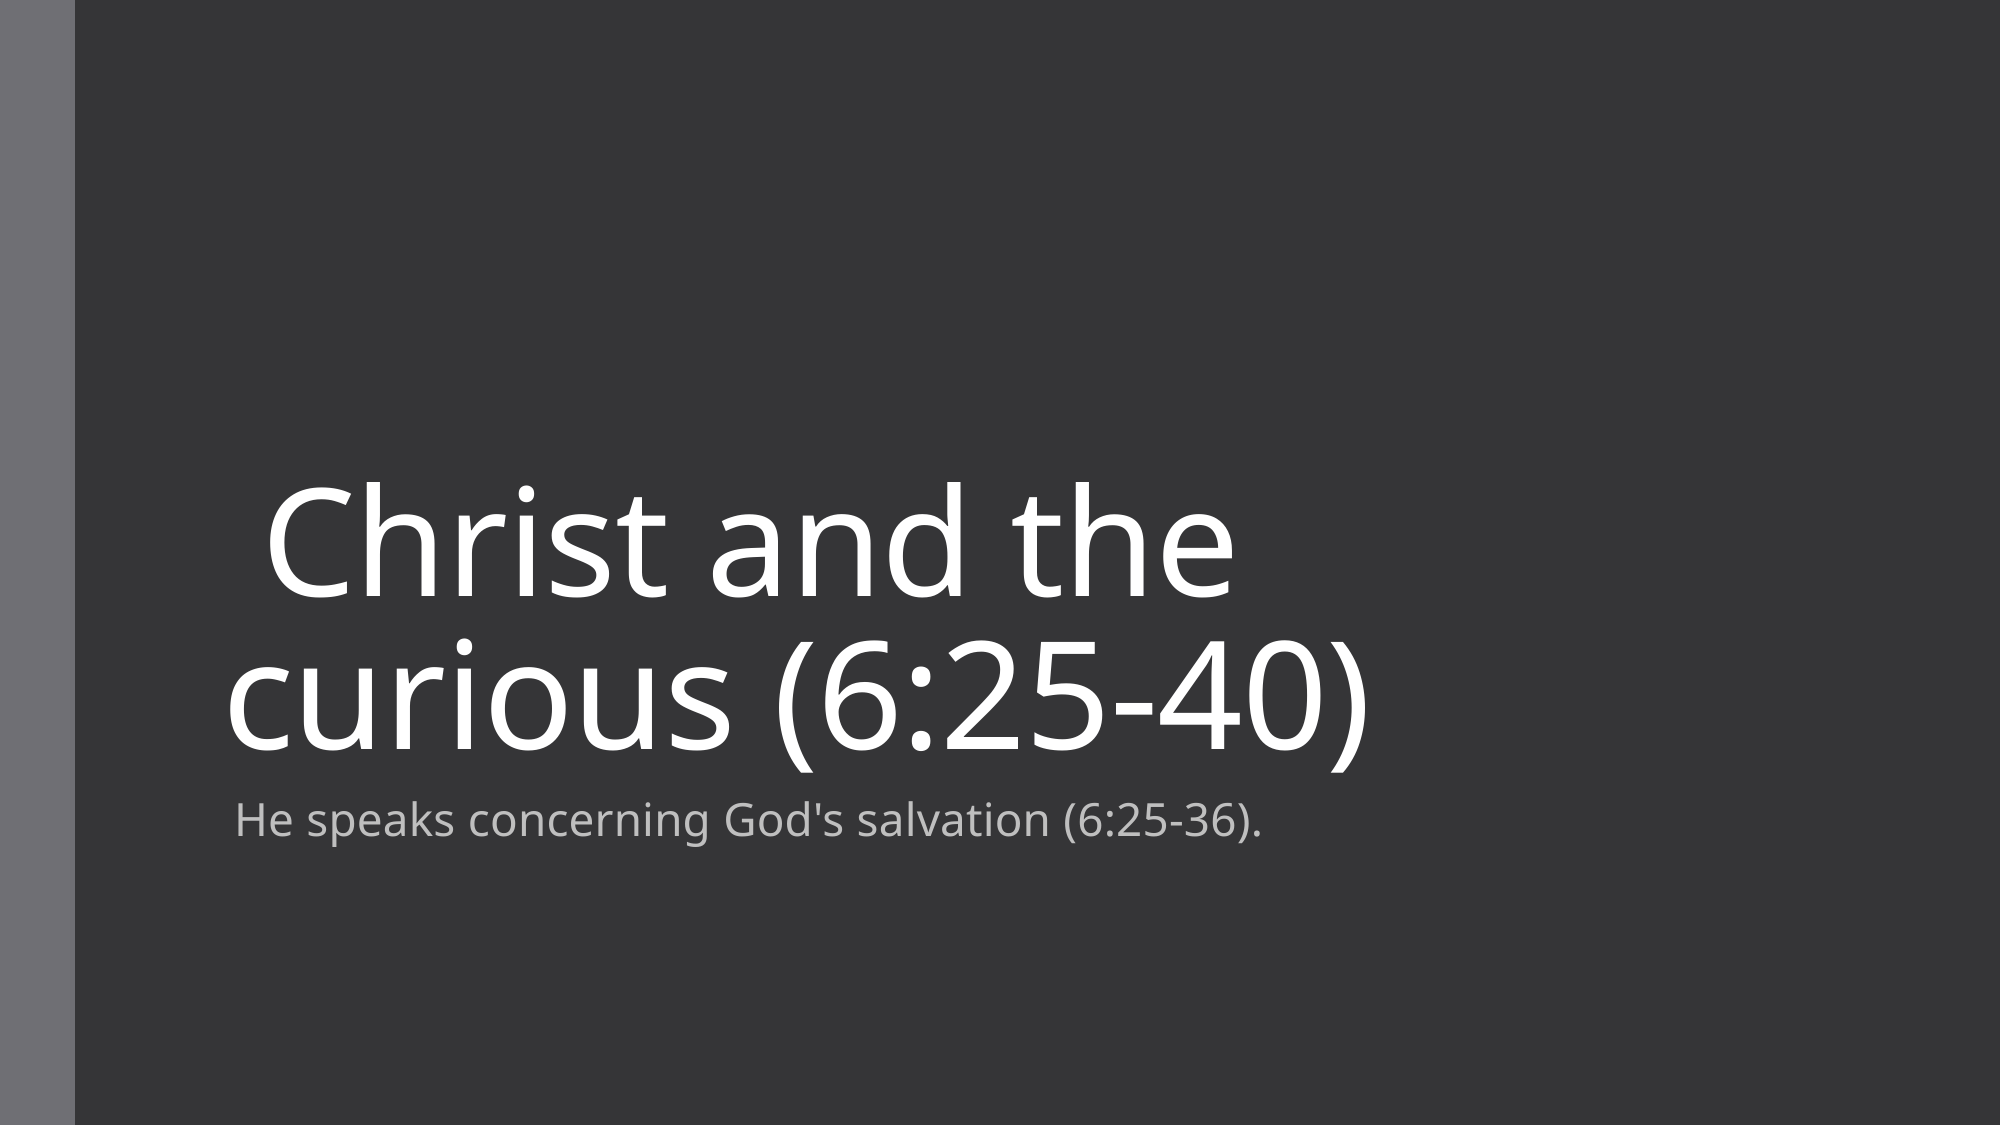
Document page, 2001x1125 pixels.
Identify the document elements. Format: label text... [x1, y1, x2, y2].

subtitle He speaks concerning God's salvation (6:25-36). [206, 787, 1752, 1066]
title Christ and the curious (6:25-40) [206, 124, 1752, 787]
